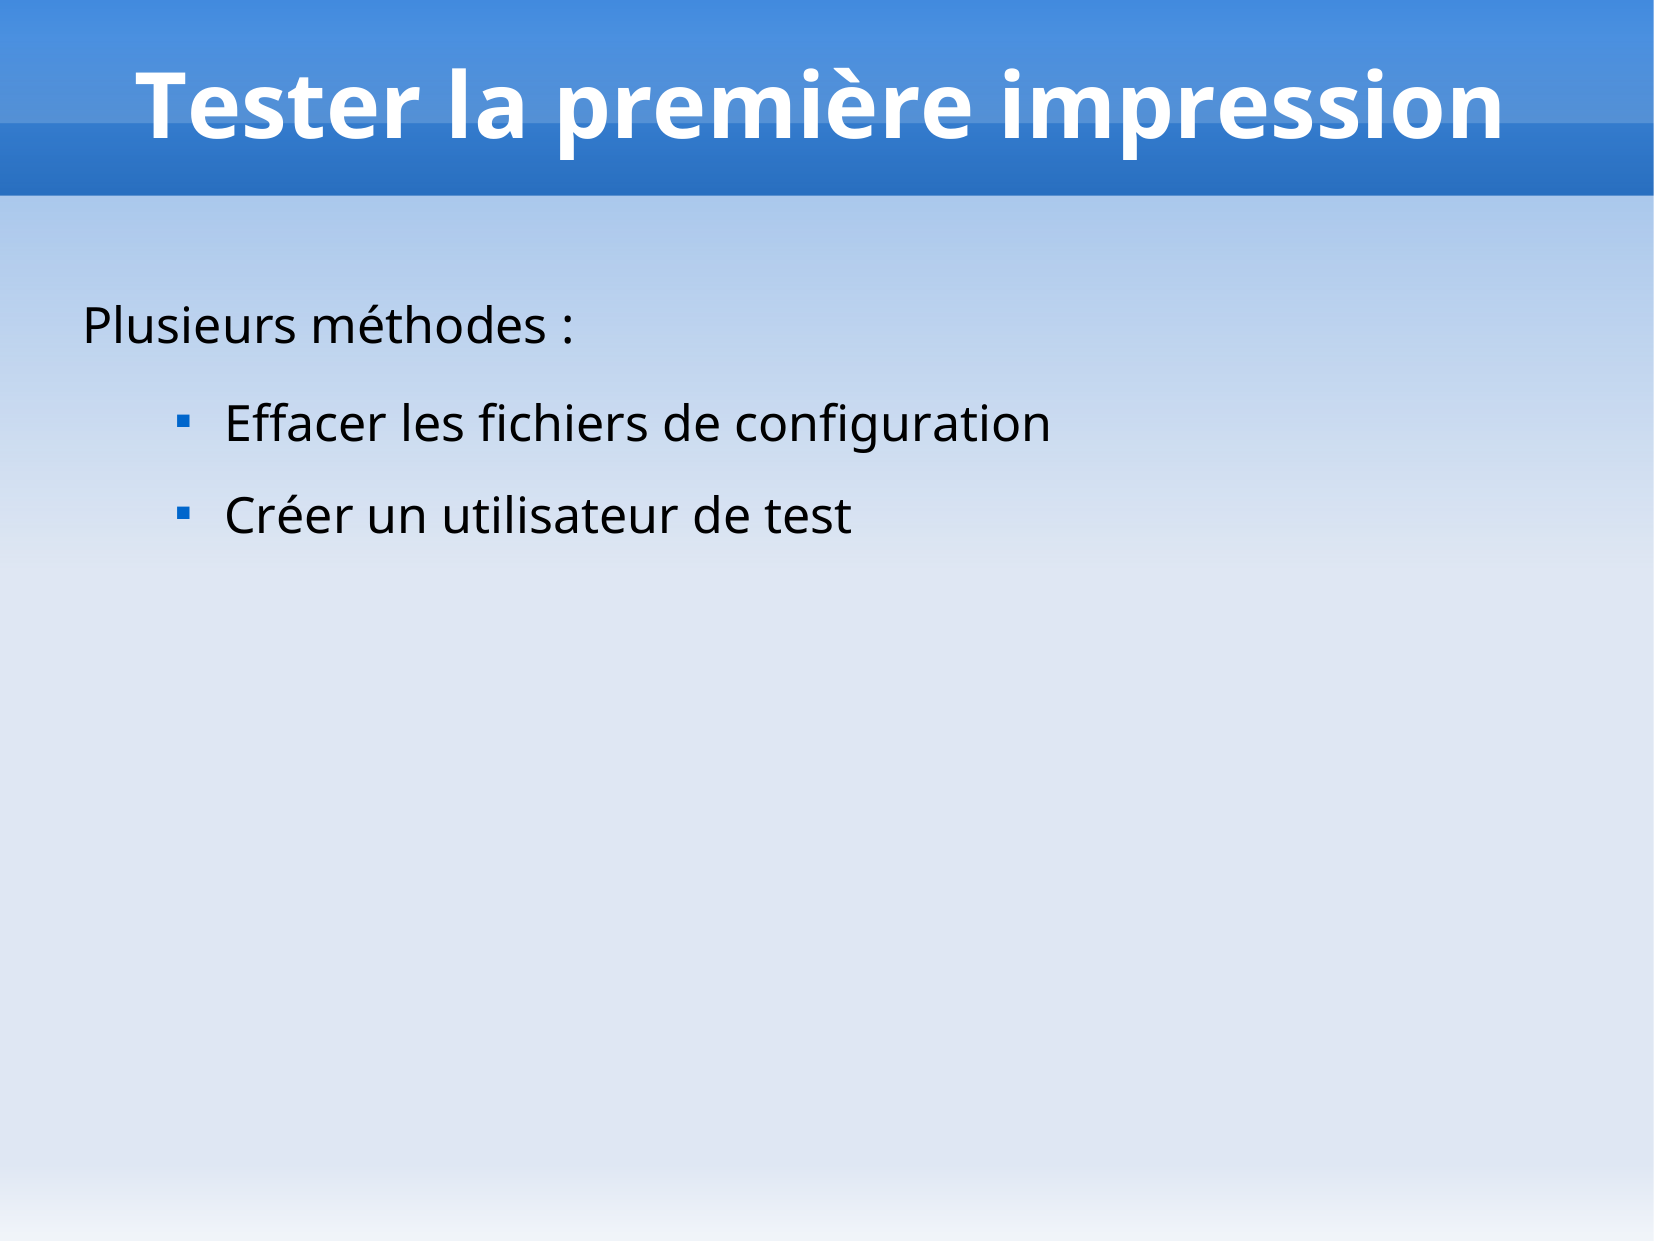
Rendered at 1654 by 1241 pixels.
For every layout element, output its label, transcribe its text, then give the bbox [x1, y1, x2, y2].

title Tester la première impression [76, 0, 1565, 208]
list Plusieurs méthodes : Effacer les fichiers de configuration Créer un utilisateur de test [82, 290, 1571, 1109]
picture [0, 0, 1654, 1241]
